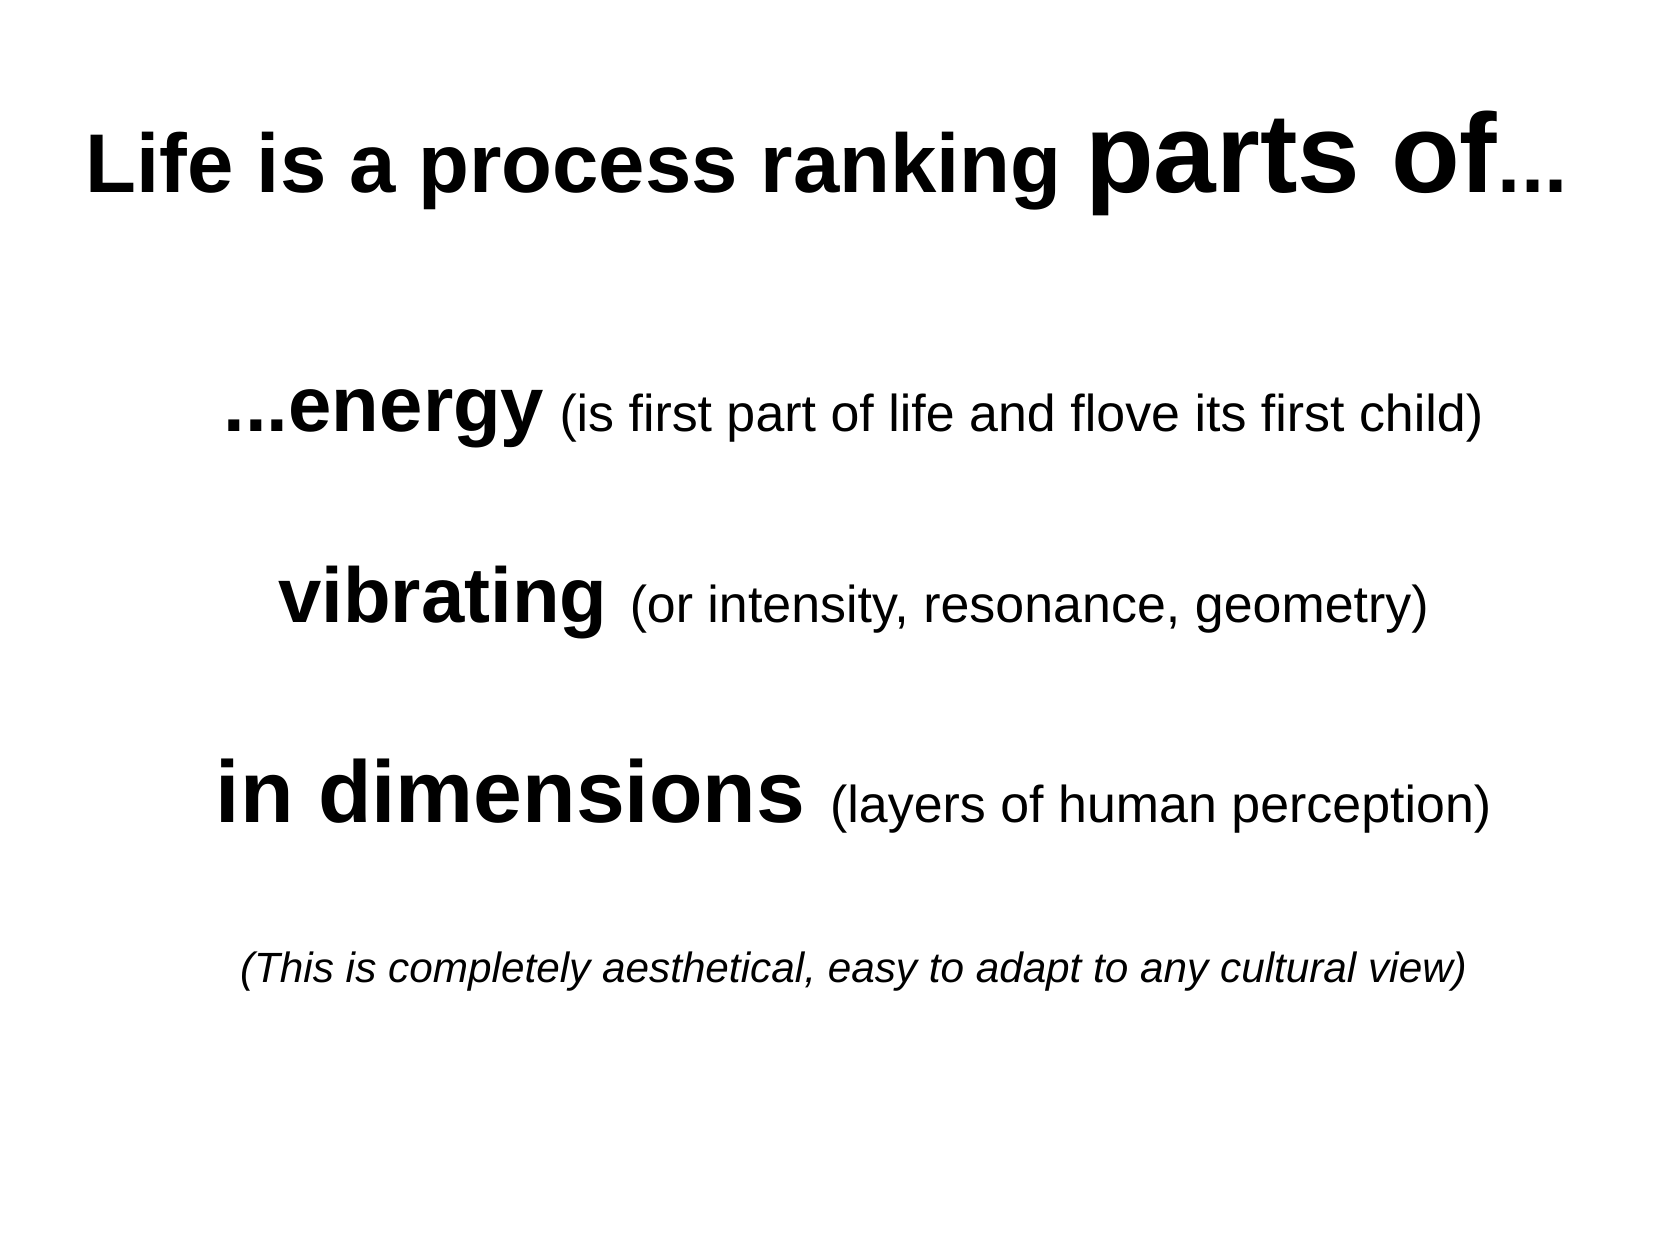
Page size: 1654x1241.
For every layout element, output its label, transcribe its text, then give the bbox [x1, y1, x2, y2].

title Life is a process ranking parts of... [82, 49, 1571, 257]
list ...energy (is first part of life and flove its first child) vibrating (or intensity, resonance, geometry) in dimensions (layers of human perception) (This is completely aesthetical, easy to adapt to any cultural view) [82, 290, 1571, 1010]
